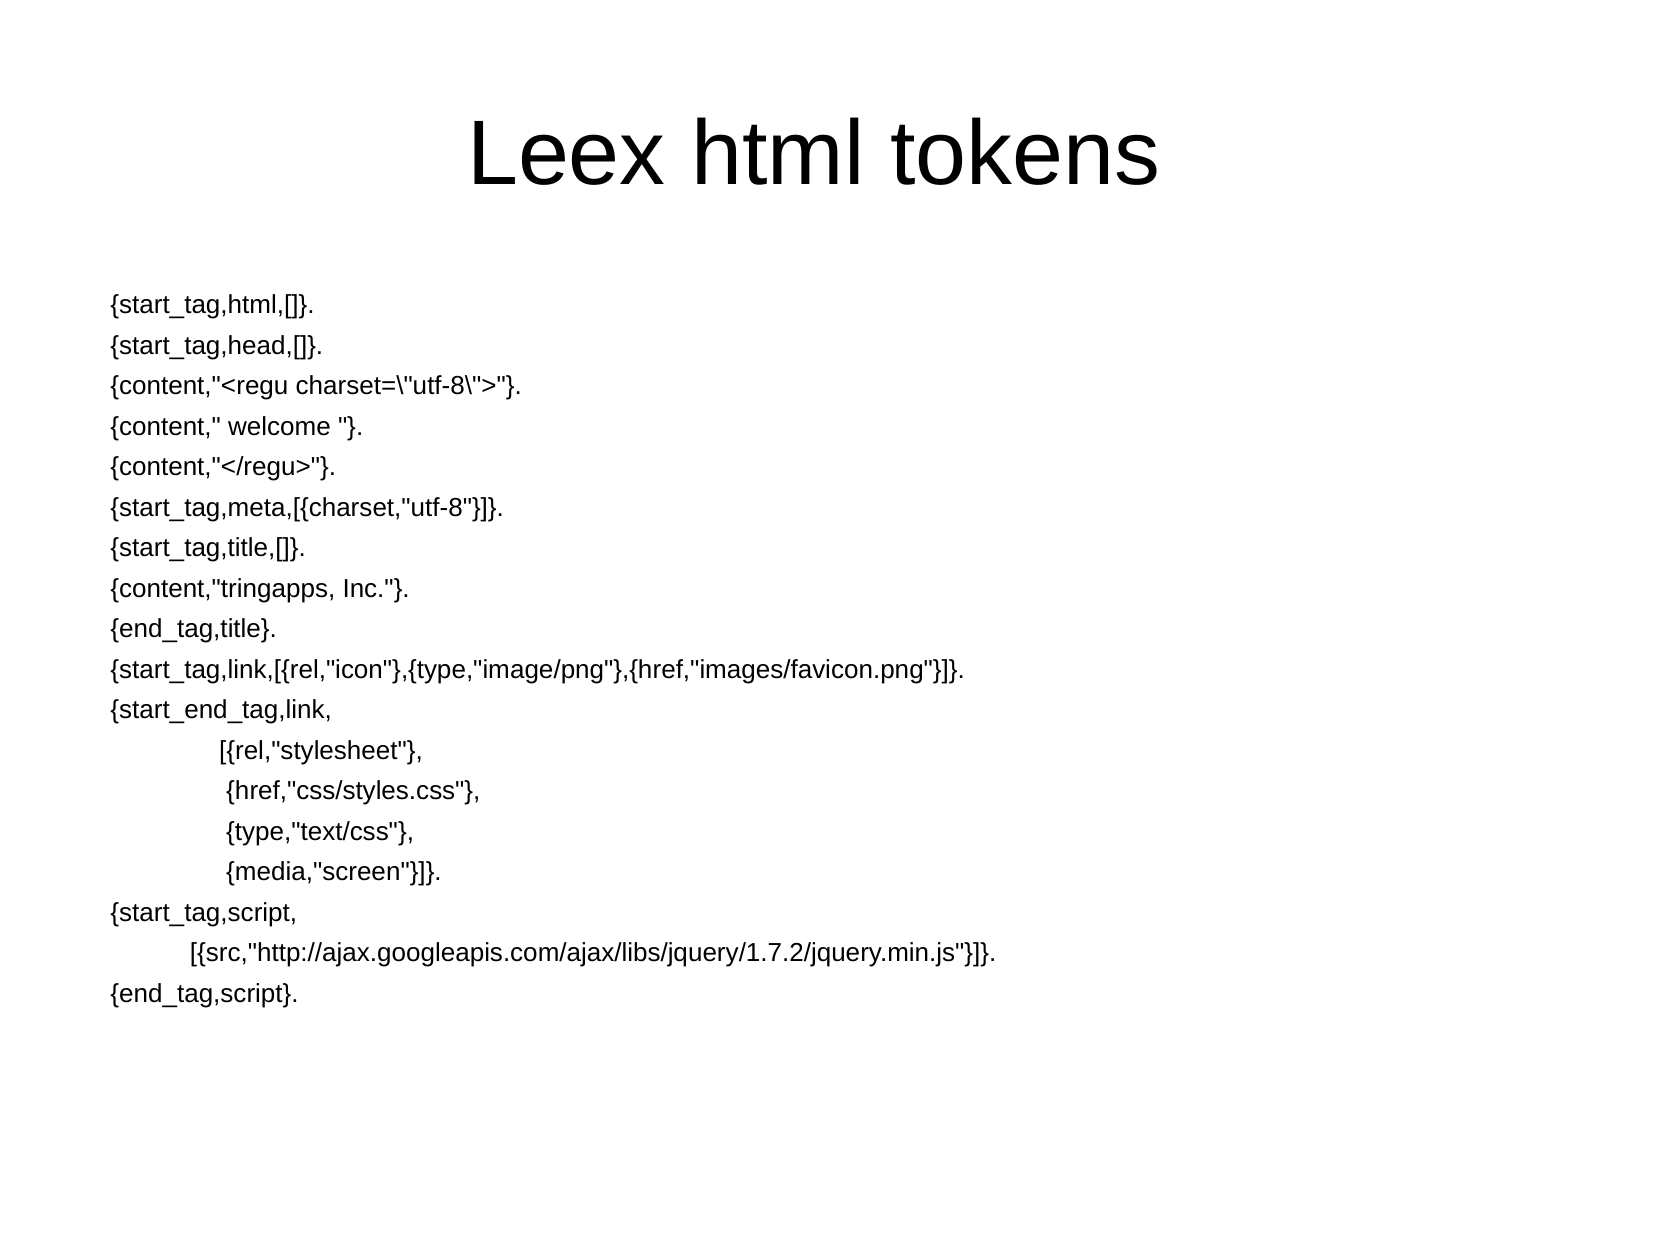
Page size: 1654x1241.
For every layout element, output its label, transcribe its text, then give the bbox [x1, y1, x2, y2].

title Leex html tokens [82, 49, 1571, 257]
list {start_tag,html,[]}. {start_tag,head,[]}. {content,"<regu charset=\"utf-8\">"}. {content," welcome "}. {content,"</regu>"}. {start_tag,meta,[{charset,"utf-8"}]}. {start_tag,title,[]}. {content,"tringapps, Inc."}. {end_tag,title}. {start_tag,link,[{rel,"icon"},{type,"image/png"},{href,"images/favicon.png"}]}. {start_end_tag,link, [{rel,"stylesheet"}, {href,"css/styles.css"}, {type,"text/css"}, {media,"screen"}]}. {start_tag,script, [{src,"http://ajax.googleapis.com/ajax/libs/jquery/1.7.2/jquery.min.js"}]}. {end_tag,script}. [82, 290, 1571, 1010]
